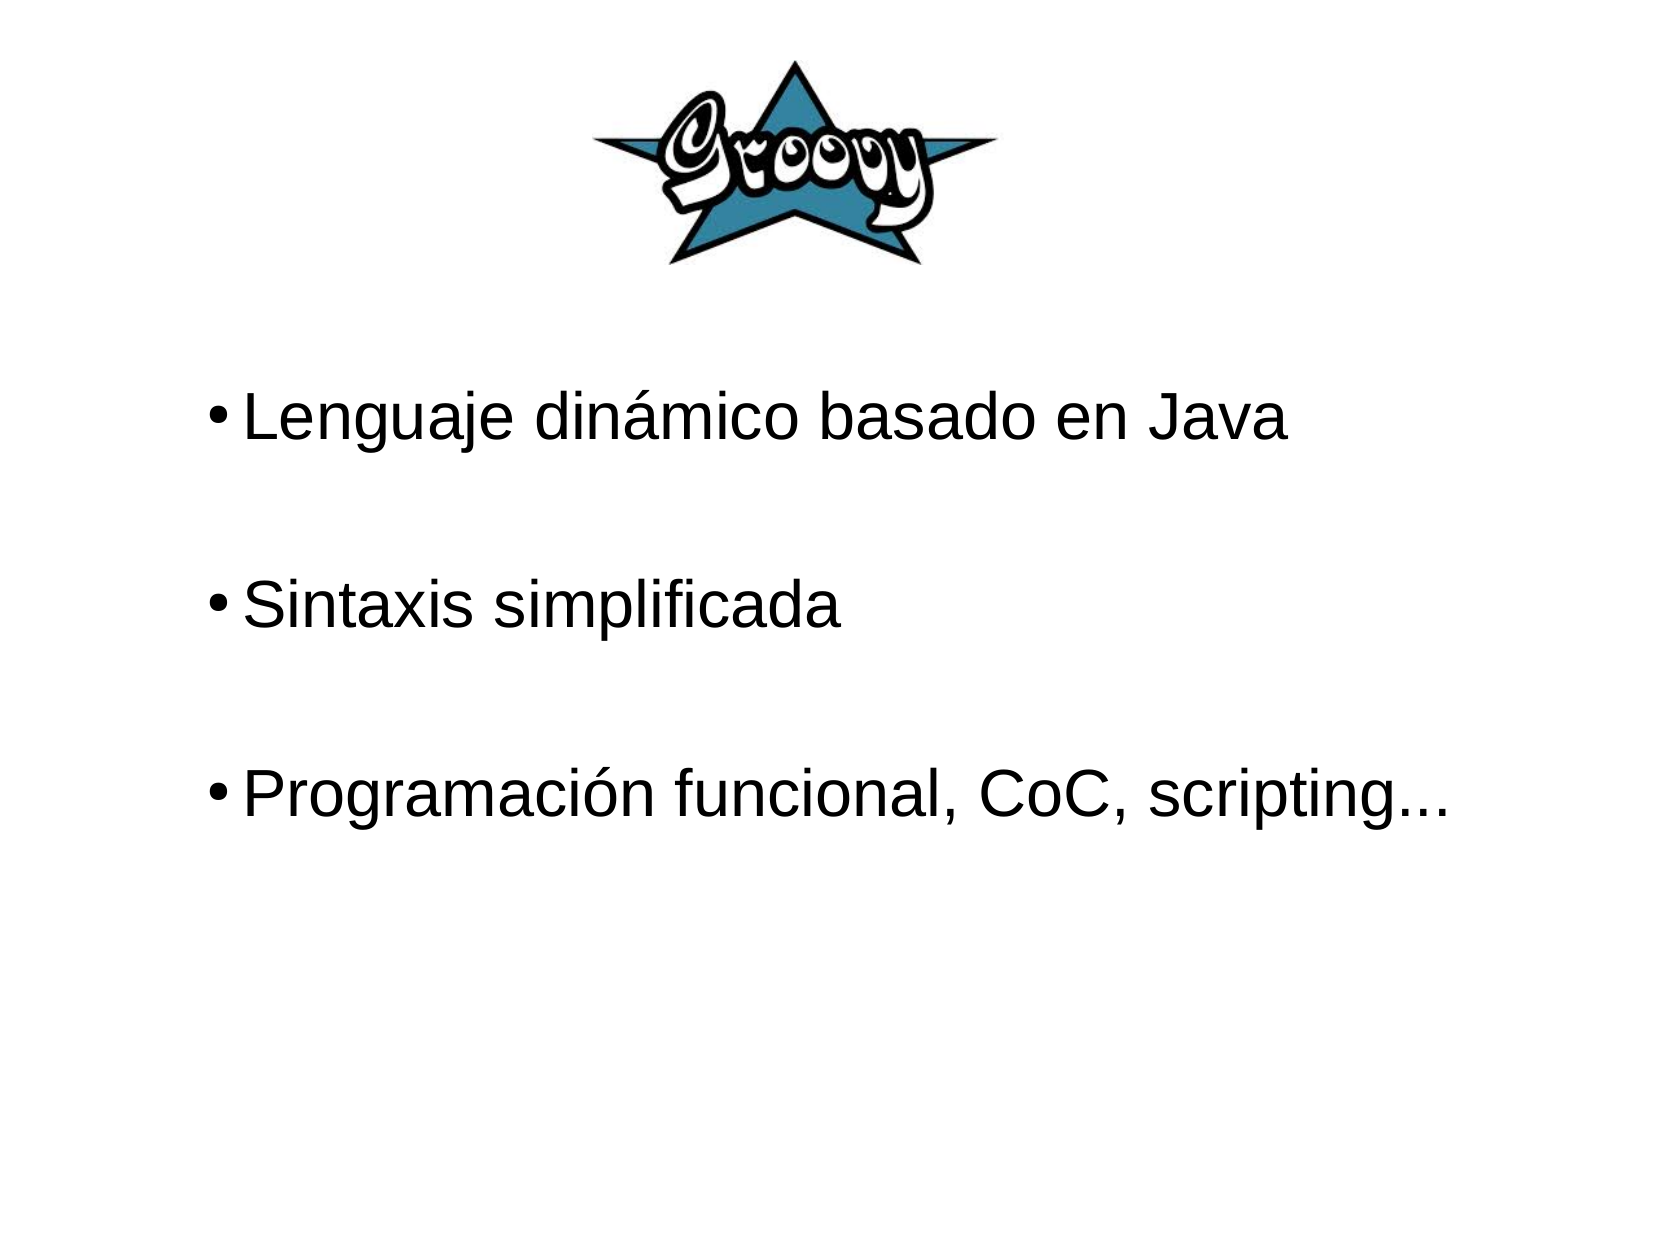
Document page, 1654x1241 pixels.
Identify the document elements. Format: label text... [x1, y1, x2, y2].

subtitle Lenguaje dinámico basado en Java Sintaxis simplificada Programación funcional, CoC, scripting... [82, 379, 1571, 1099]
picture [592, 60, 1004, 265]
title [82, 49, 1571, 257]
